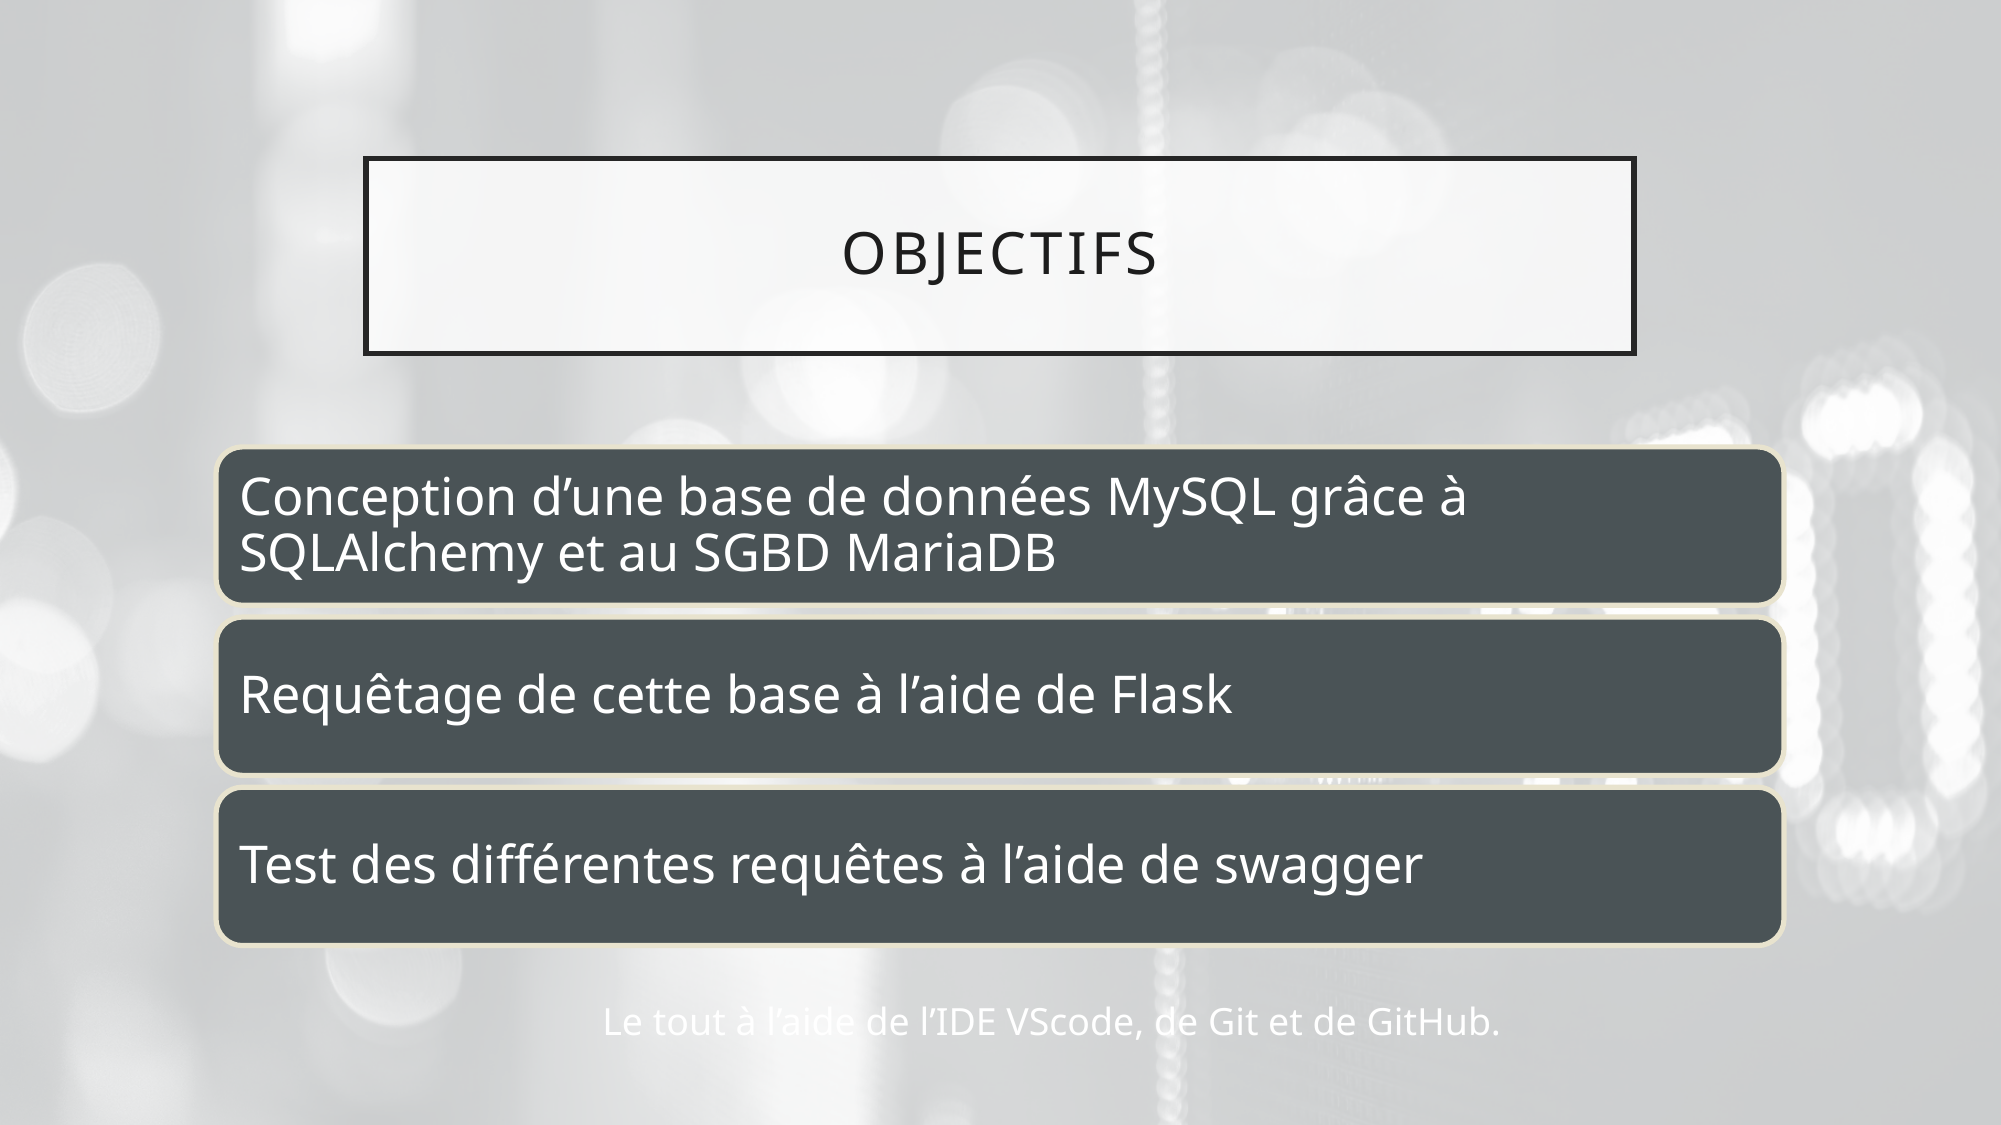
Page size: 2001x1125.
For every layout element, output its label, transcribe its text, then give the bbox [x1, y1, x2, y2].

title OBJECTIFS [366, 158, 1634, 354]
text_box Test des différentes requêtes à l’aide de swagger [216, 787, 1784, 946]
text_box Le tout à l’aide de l’IDE VScode, de Git et de GitHub. [587, 990, 1425, 1052]
text_box Requêtage de cette base à l’aide de Flask [216, 617, 1784, 776]
text_box Conception d’une base de données MySQL grâce à SQLAlchemy et au SGBD MariaDB [216, 446, 1784, 606]
picture [0, 0, 2000, 1125]
